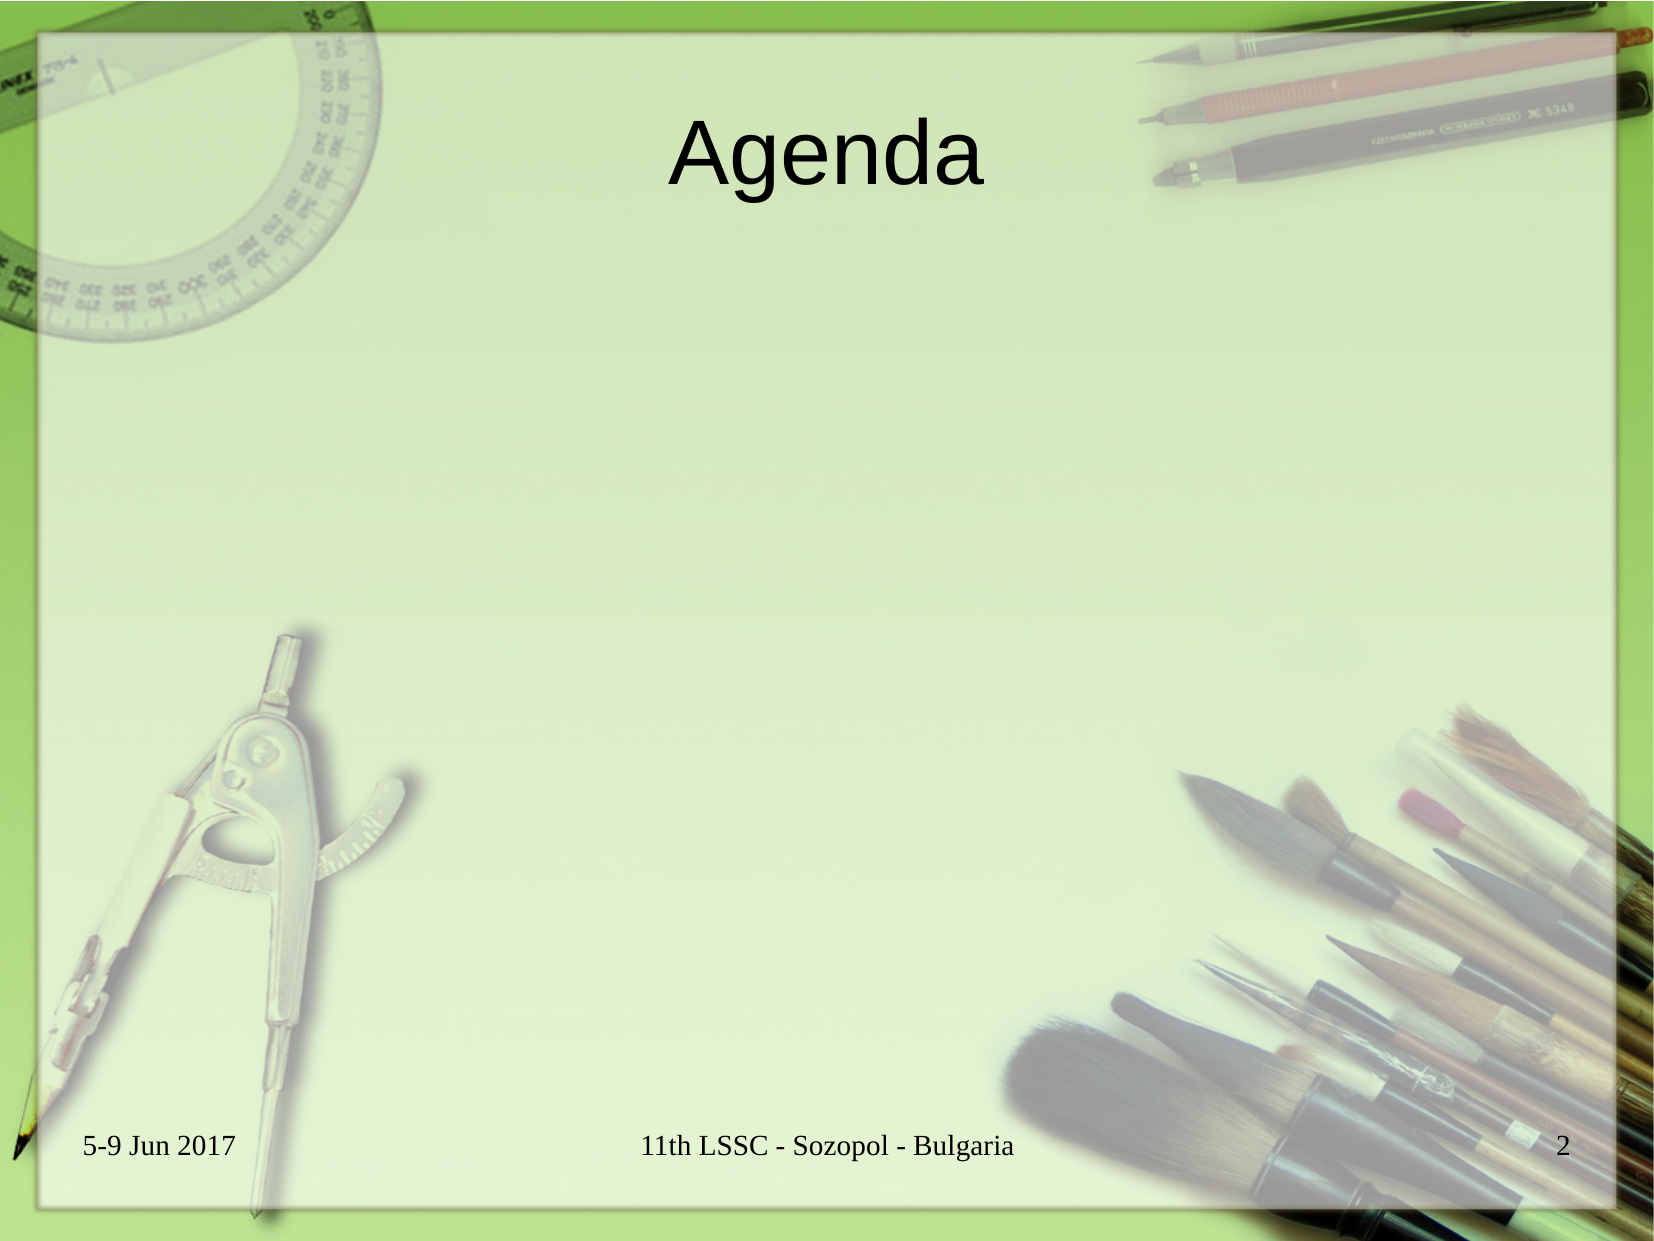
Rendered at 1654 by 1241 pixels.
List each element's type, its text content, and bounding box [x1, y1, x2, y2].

title Agenda [82, 49, 1571, 257]
picture [0, 1, 1654, 1241]
